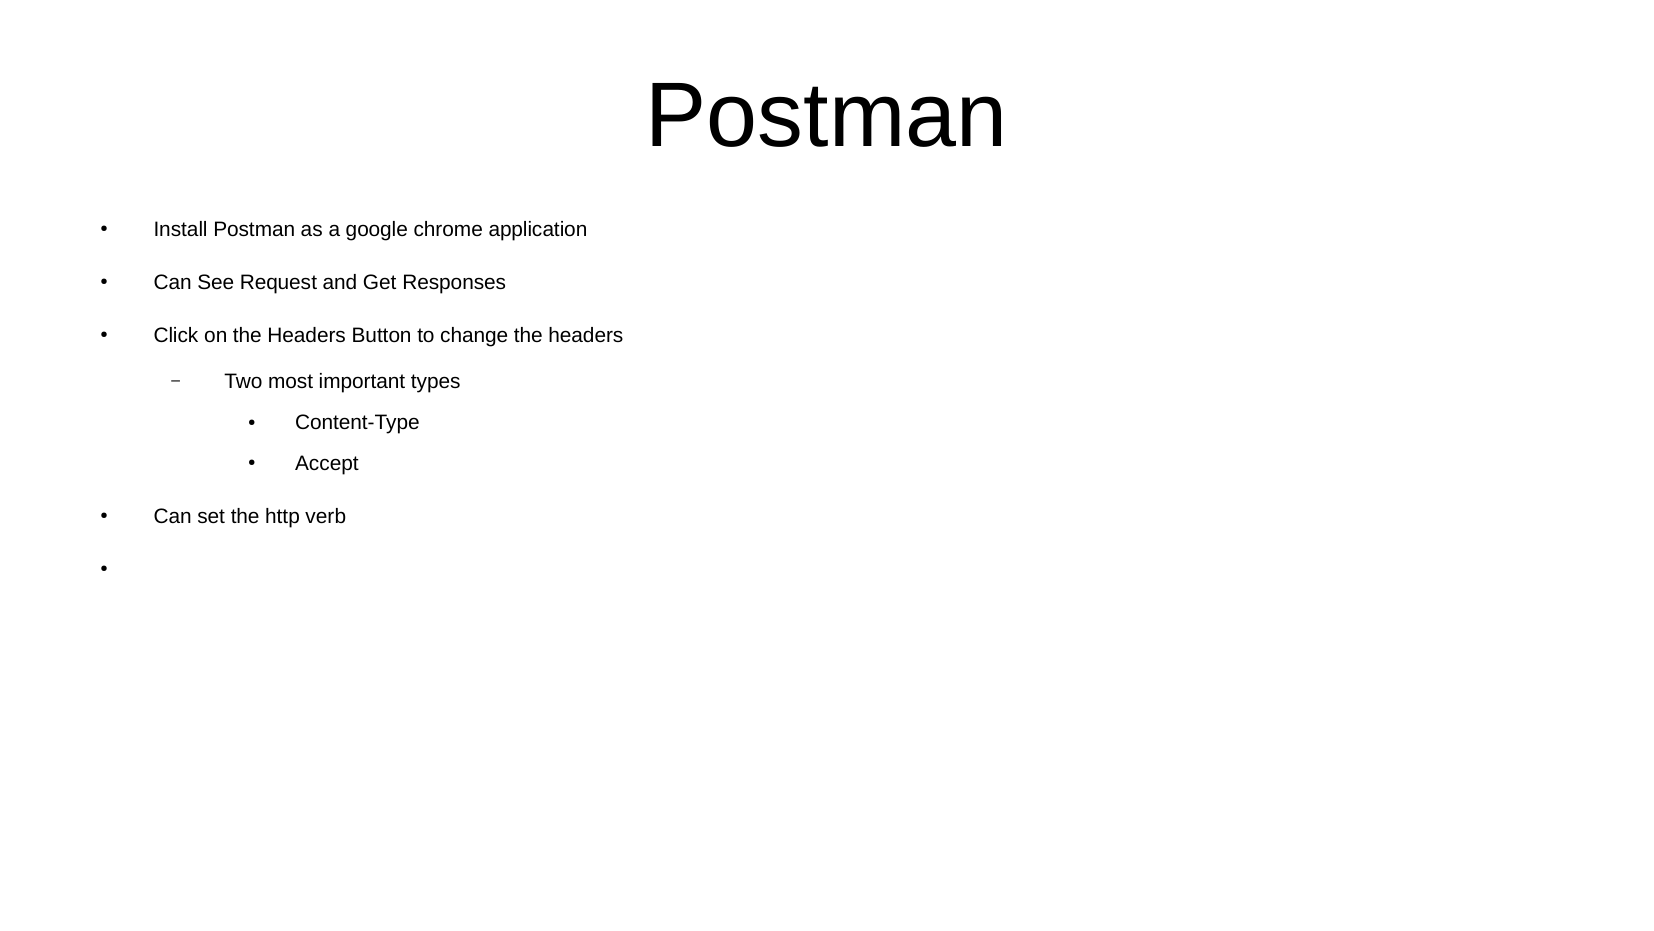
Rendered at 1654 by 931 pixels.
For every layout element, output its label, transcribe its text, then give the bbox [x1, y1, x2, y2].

title Postman [82, 37, 1571, 193]
list Install Postman as a google chrome application Can See Request and Get Responses Click on the Headers Button to change the headers Two most important types Content-Type Accept Can set the http verb [82, 217, 1546, 841]
